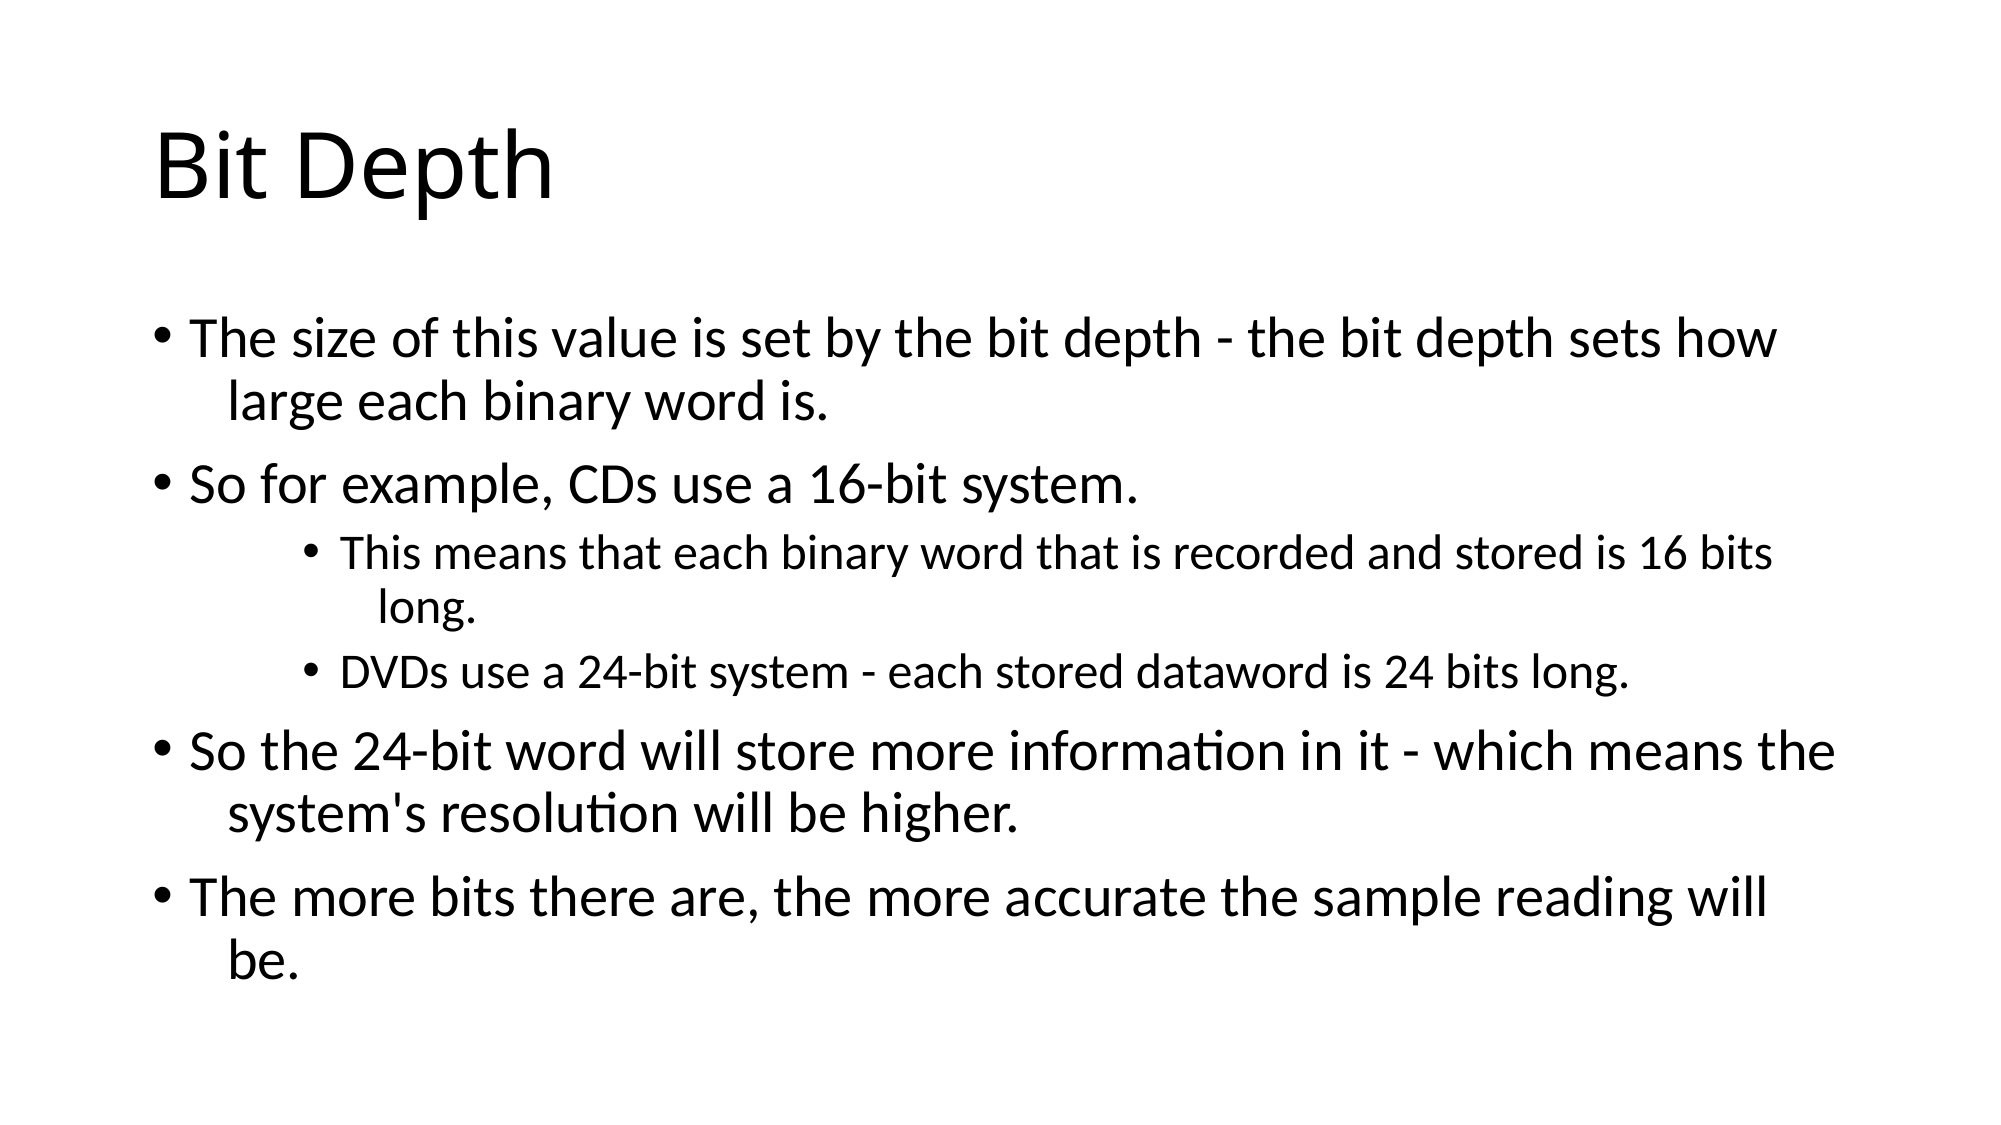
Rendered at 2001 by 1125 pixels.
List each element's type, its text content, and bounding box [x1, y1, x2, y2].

list The size of this value is set by the bit depth - the bit depth sets how large each binary word is. So for example, CDs use a 16-bit system. This means that each binary word that is recorded and stored is 16 bits long. DVDs use a 24-bit system - each stored dataword is 24 bits long. So the 24-bit word will store more information in it - which means the system's resolution will be higher. The more bits there are, the more accurate the sample reading will be. [137, 299, 1863, 1014]
title Bit Depth [137, 59, 1863, 278]
